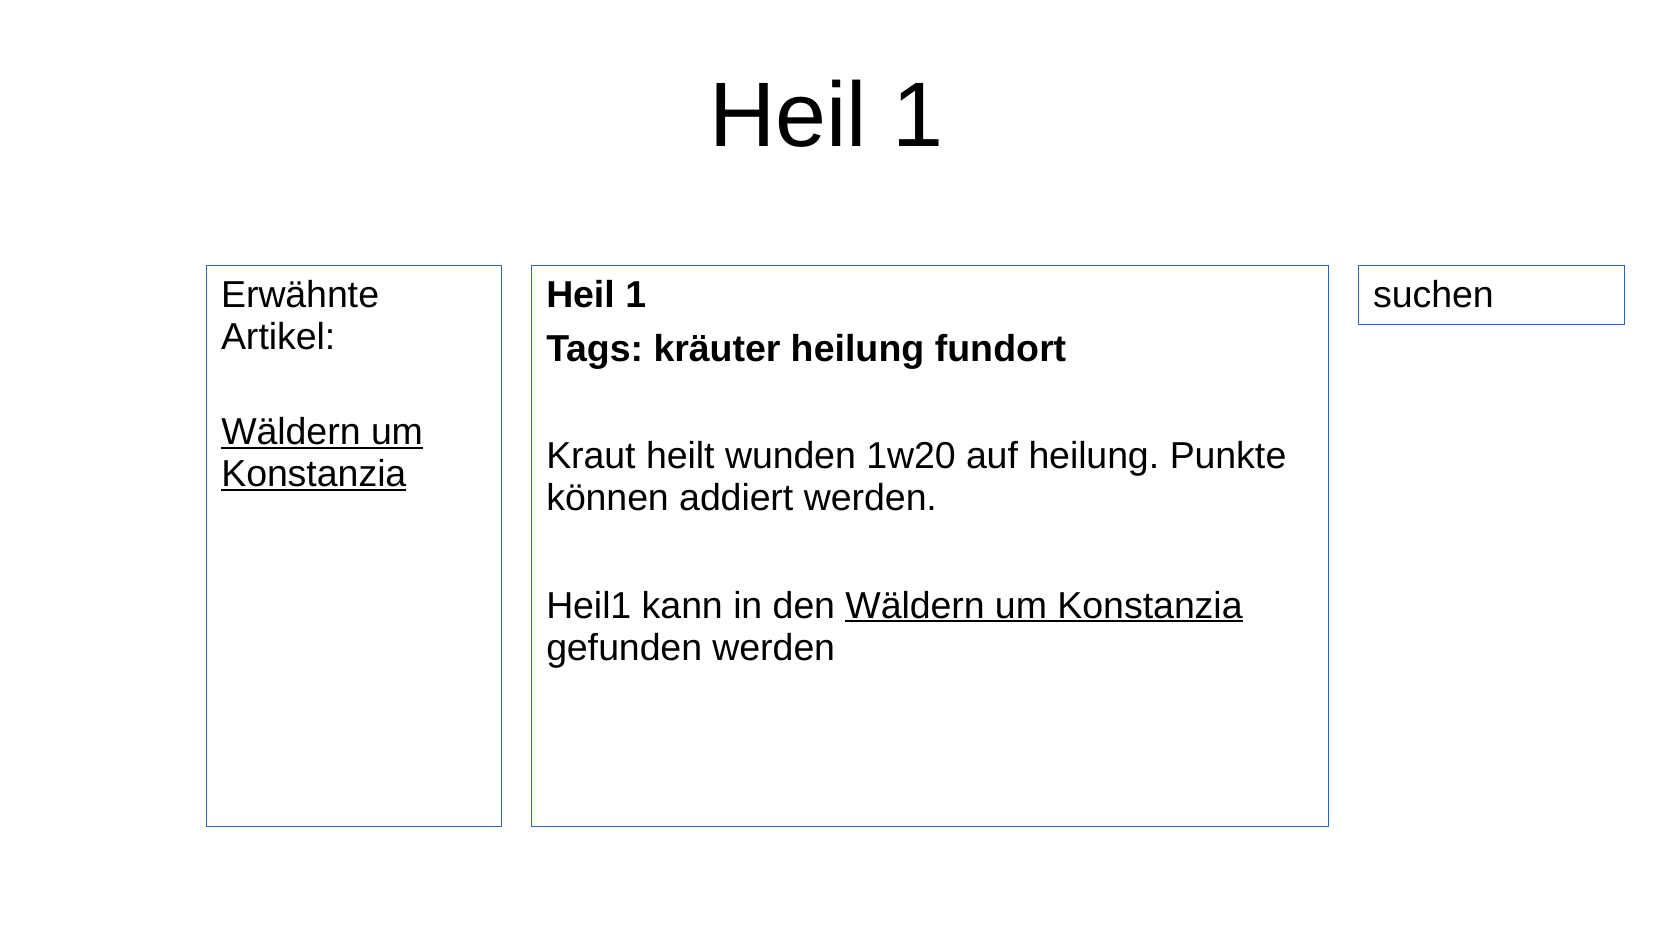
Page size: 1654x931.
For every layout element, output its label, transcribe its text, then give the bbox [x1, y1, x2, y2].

text_box Heil 1 Tags: kräuter heilung fundort Kraut heilt wunden 1w20 auf heilung. Punkte können addiert werden. Heil1 kann in den Wäldern um Konstanzia gefunden werden [531, 265, 1329, 827]
text_box suchen [1358, 265, 1625, 325]
text_box Erwähnte Artikel: Wäldern um Konstanzia [206, 265, 502, 827]
title Heil 1 [82, 37, 1571, 193]
